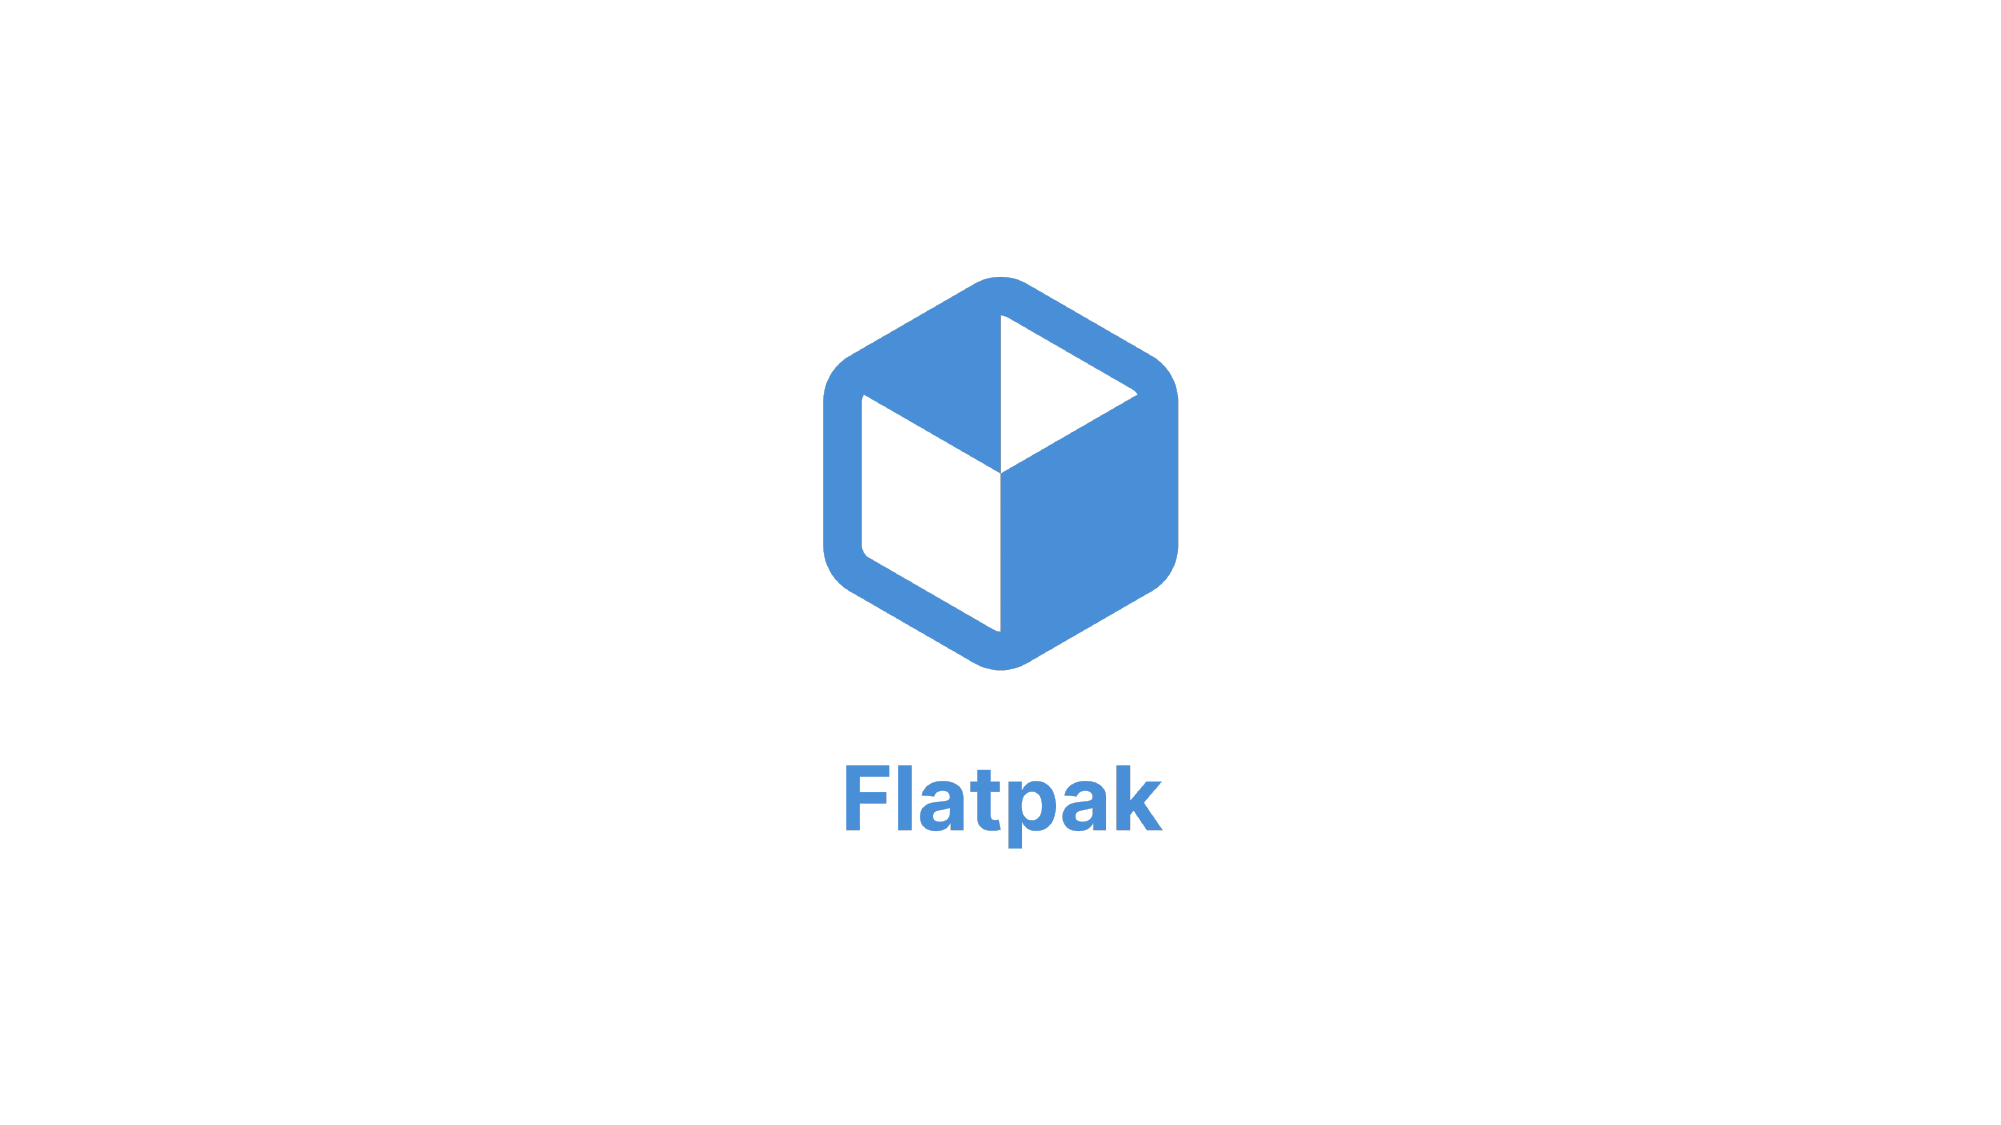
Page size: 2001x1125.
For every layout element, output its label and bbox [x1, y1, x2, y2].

picture [631, 193, 1370, 932]
